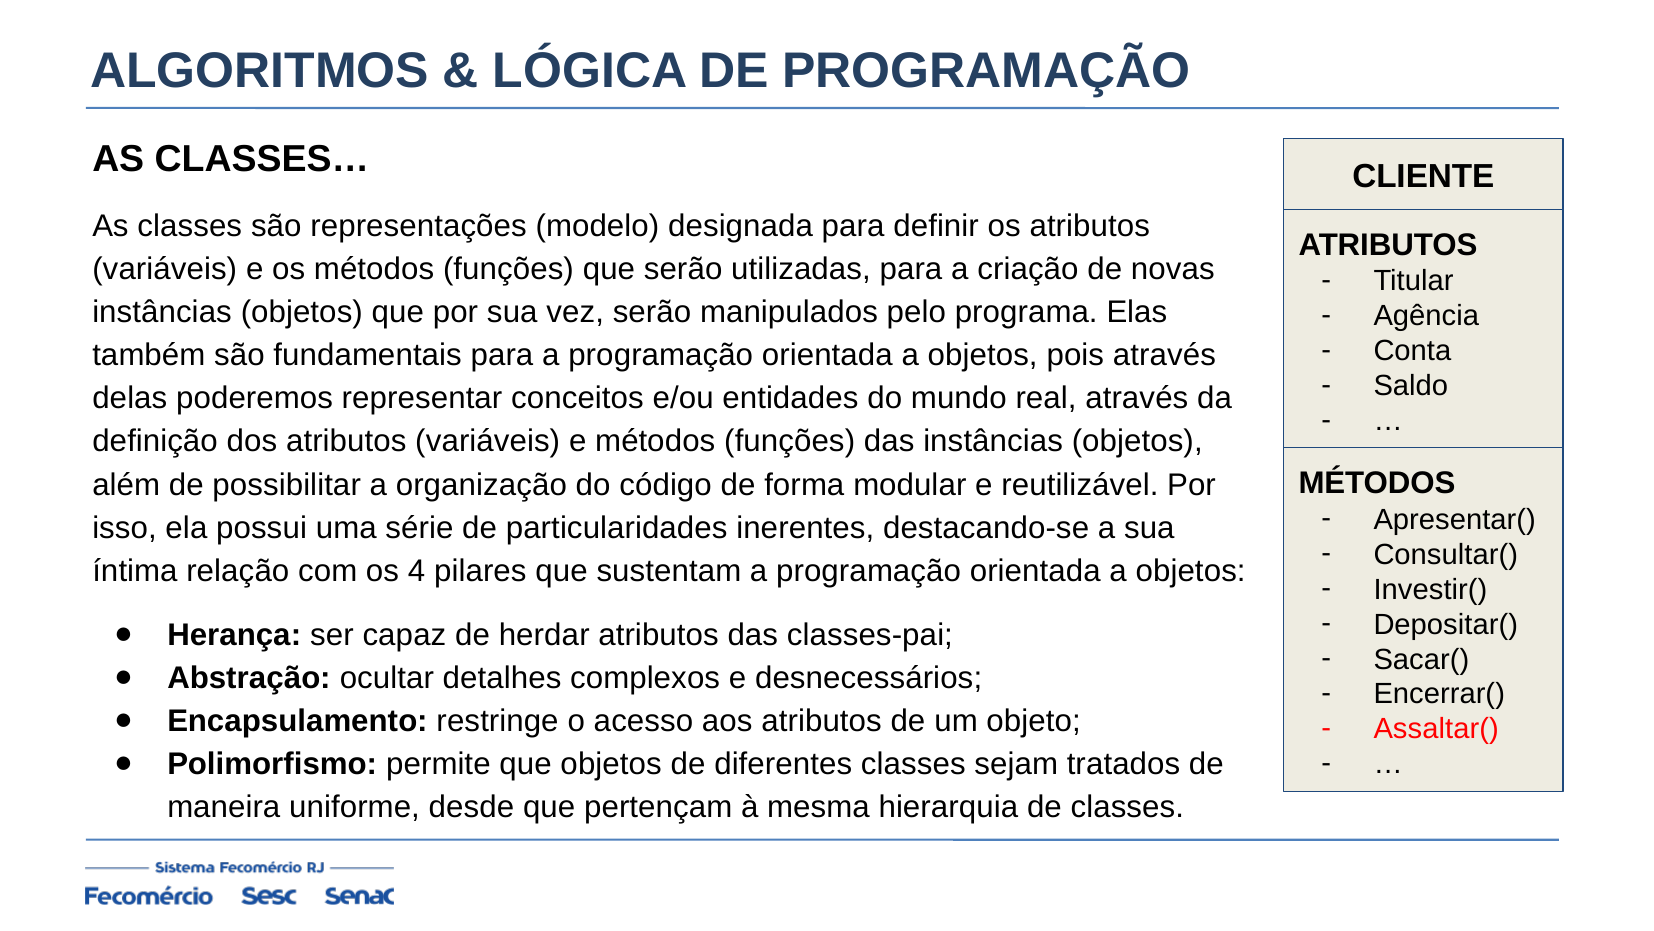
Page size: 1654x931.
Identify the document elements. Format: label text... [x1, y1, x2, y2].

text_box AS CLASSES… As classes são representações (modelo) designada para definir os atributos (variáveis) e os métodos (funções) que serão utilizadas, para a criação de novas instâncias (objetos) que por sua vez, serão manipulados pelo programa. Elas também são fundamentais para a programação orientada a objetos, pois através delas poderemos representar conceitos e/ou entidades do mundo real, através da definição dos atributos (variáveis) e métodos (funções) das instâncias (objetos), além de possibilitar a organização do código de forma modular e reutilizável. Por isso, ela possui uma série de particularidades inerentes, destacando-se a sua íntima relação com os 4 pilares que sustentam a programação orientada a objetos: Herança: ser capaz de herdar atributos das classes-pai; Abstração: ocultar detalhes complexos e desnecessários; Encapsulamento: restringe o acesso aos atributos de um objeto; Polimorfismo: permite que objetos de diferentes classes sejam tratados de maneira uniforme, desde que pertençam à mesma hierarquia de classes. [77, 112, 1284, 836]
picture [62, 845, 416, 921]
text_box MÉTODOS Apresentar() Consultar() Investir() Depositar() Sacar() Encerrar() Assaltar() … [1283, 447, 1564, 792]
text_box ATRIBUTOS Titular Agência Conta Saldo … [1283, 209, 1564, 447]
text_box CLIENTE [1283, 138, 1564, 209]
text_box ALGORITMOS & LÓGICA DE PROGRAMAÇÃO [90, 32, 1564, 104]
